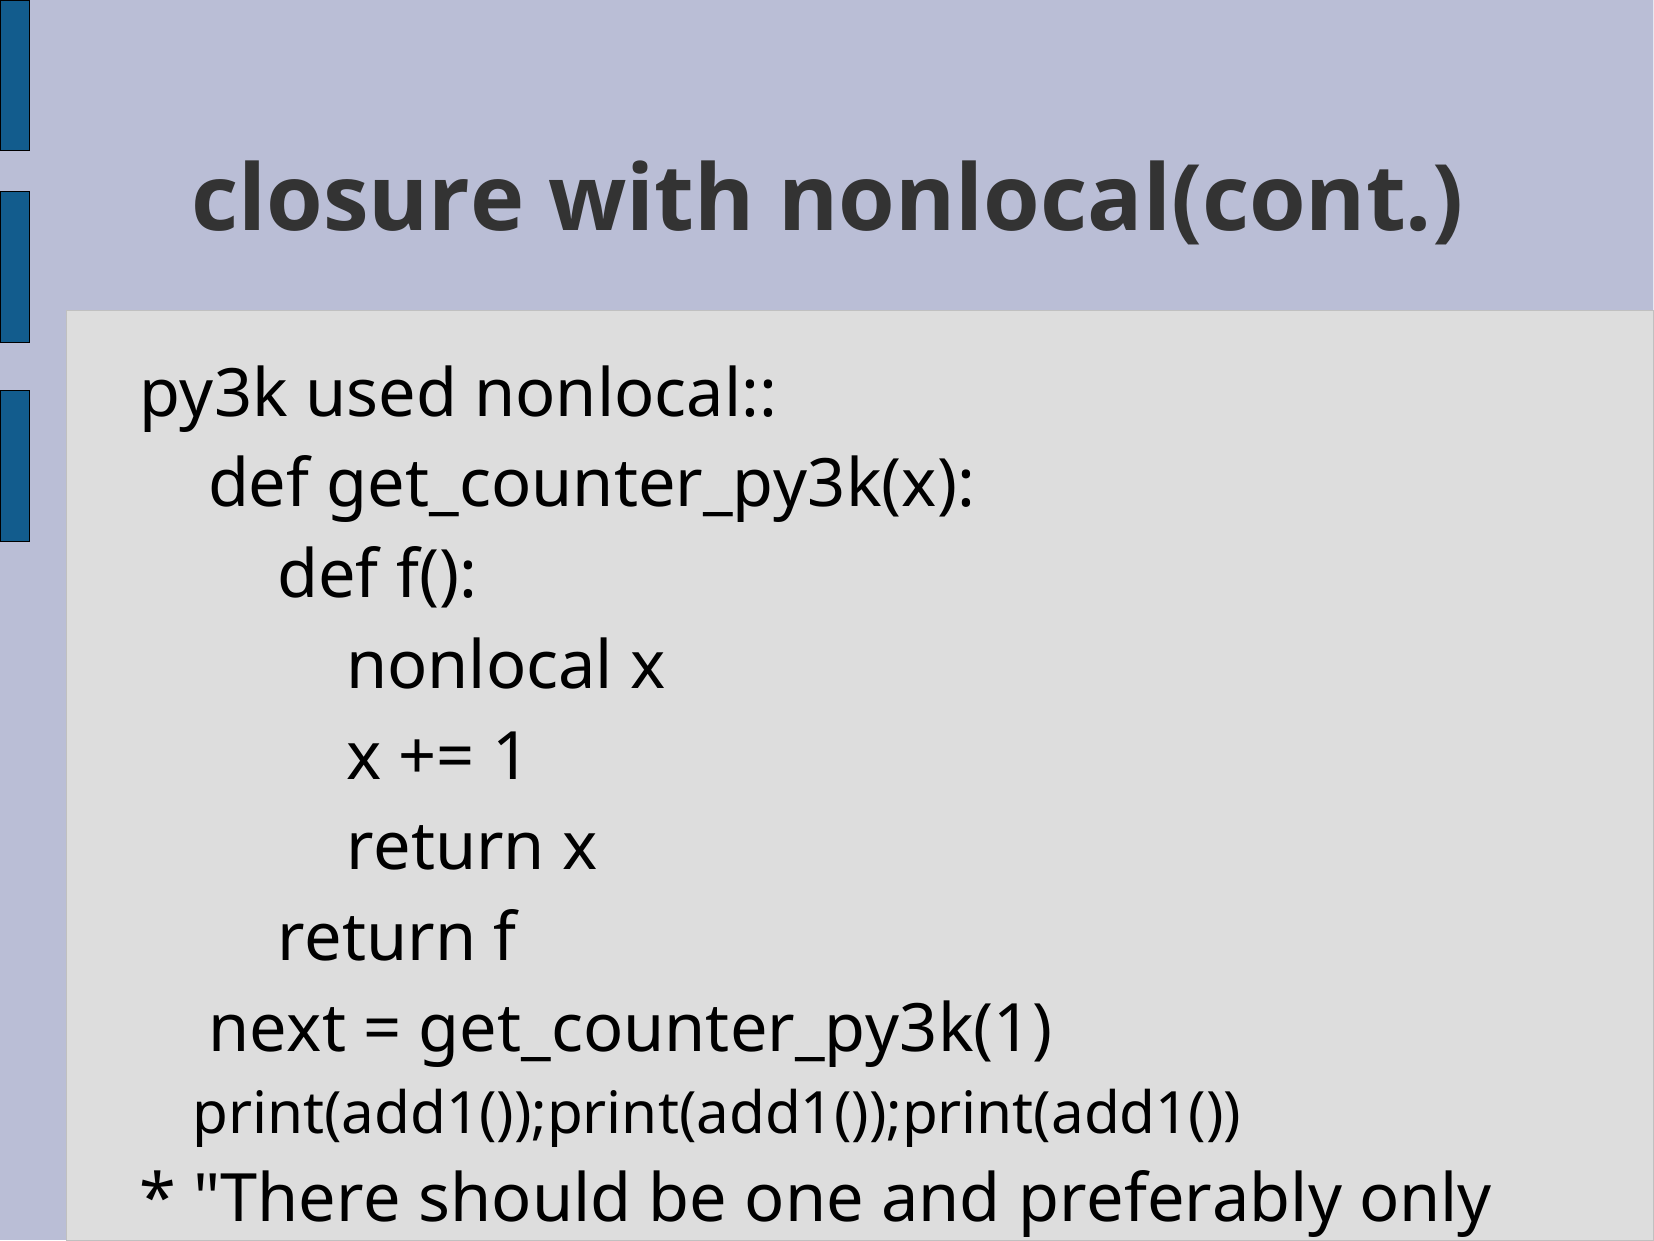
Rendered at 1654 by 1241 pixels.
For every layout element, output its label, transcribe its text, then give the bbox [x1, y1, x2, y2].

title closure with nonlocal(cont.) [121, 98, 1534, 291]
list py3k used nonlocal:: def get_counter_py3k(x): def f(): nonlocal x x += 1 return x return f next = get_counter_py3k(1) print(add1());print(add1());print(add1()) * "There should be one and preferably only one obvious way to do it". [121, 344, 1534, 1241]
